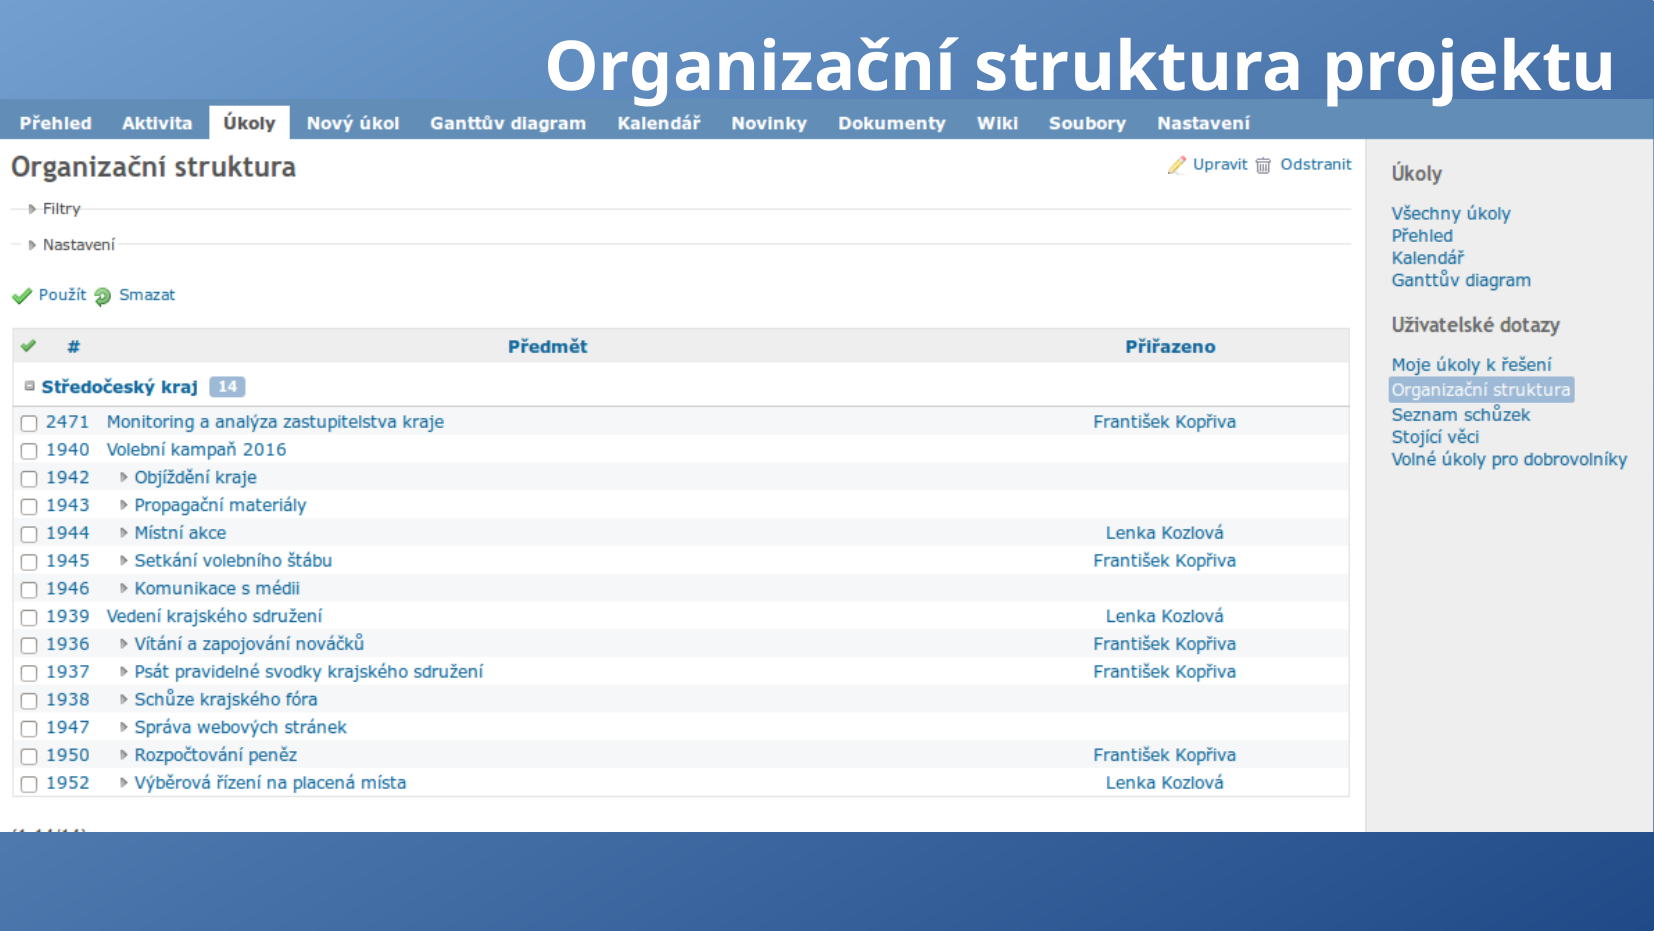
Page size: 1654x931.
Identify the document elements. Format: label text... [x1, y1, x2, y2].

picture [0, 99, 1654, 832]
title Organizační struktura projektu [129, 0, 1619, 142]
